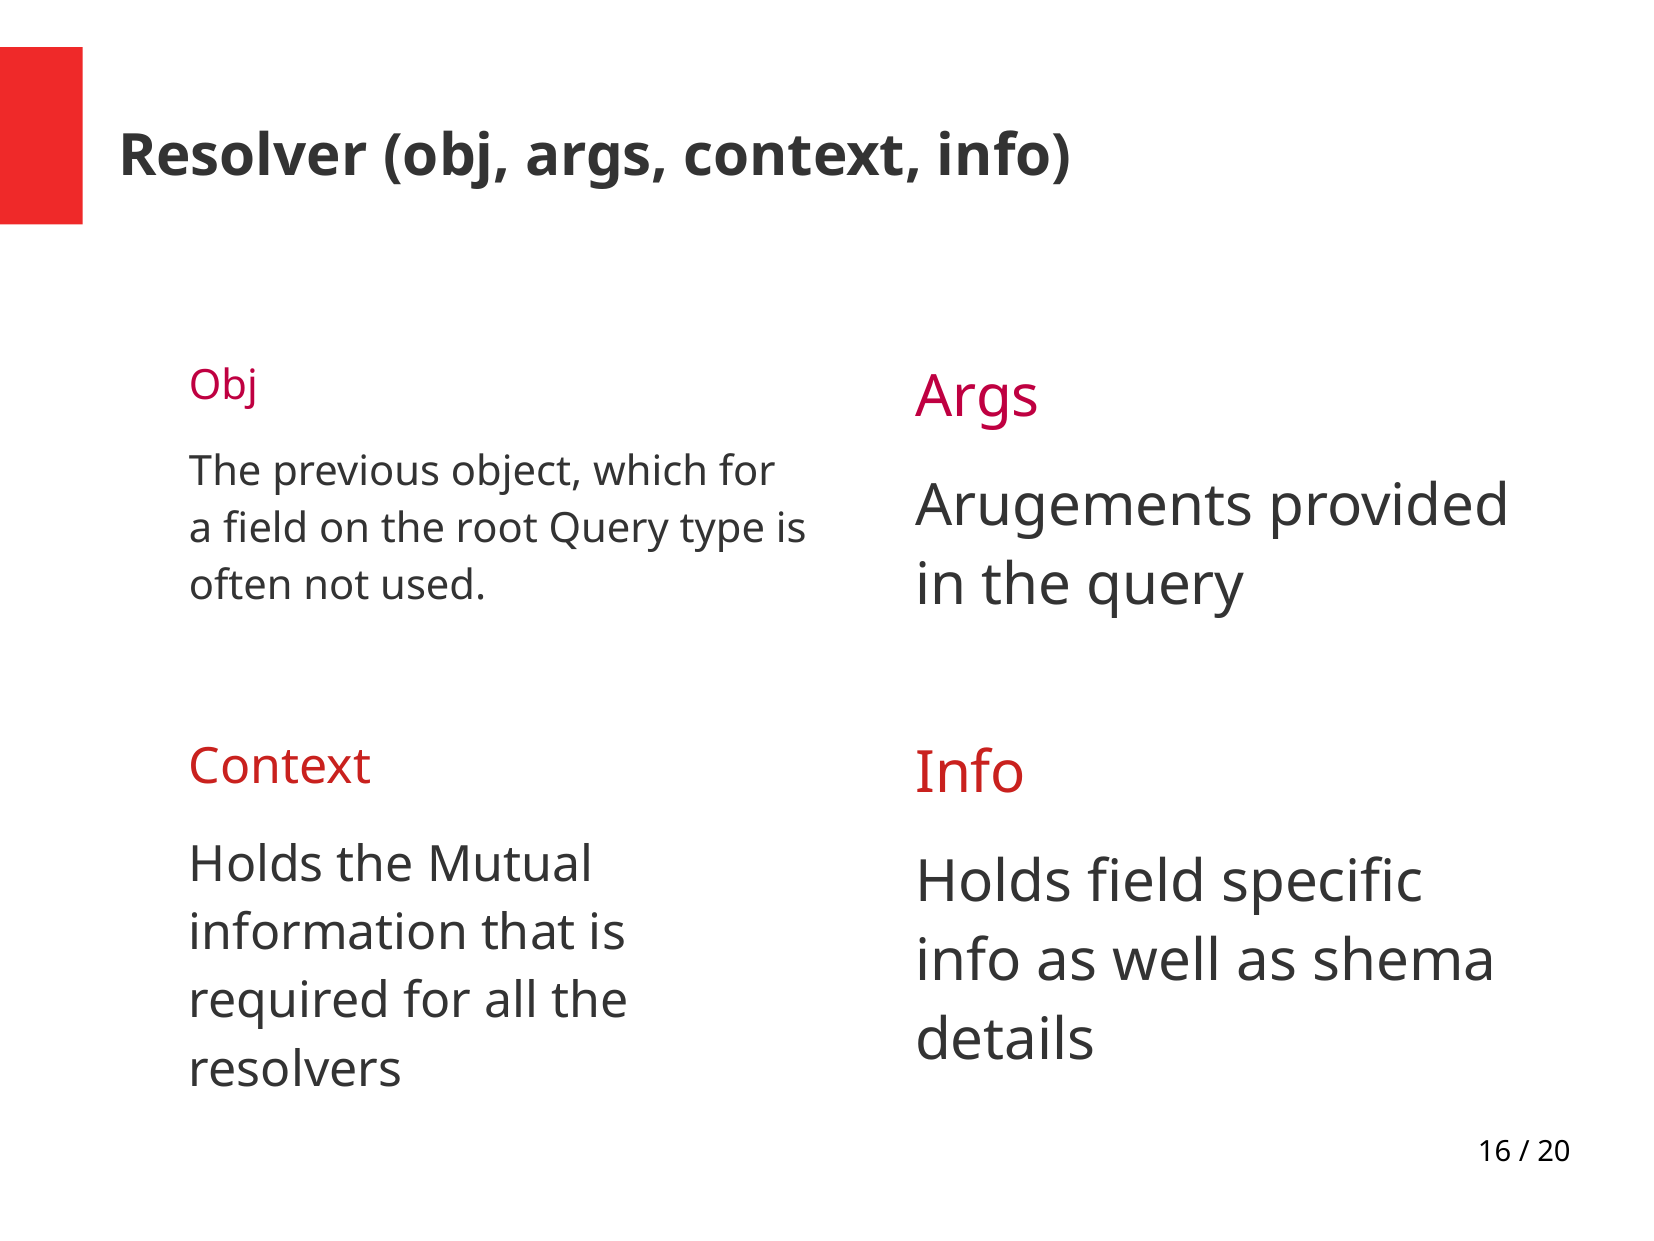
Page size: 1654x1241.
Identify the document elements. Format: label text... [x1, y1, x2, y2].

title Resolver (obj, args, context, info) [118, 49, 1571, 257]
list Args Arugements provided in the query [844, 354, 1536, 698]
list Obj The previous object, which for a field on the root Query type is often not used. [118, 354, 810, 698]
list Info Holds field specific info as well as shema details [844, 730, 1536, 1074]
list Context Holds the Mutual information that is required for all the resolvers [118, 730, 810, 1074]
